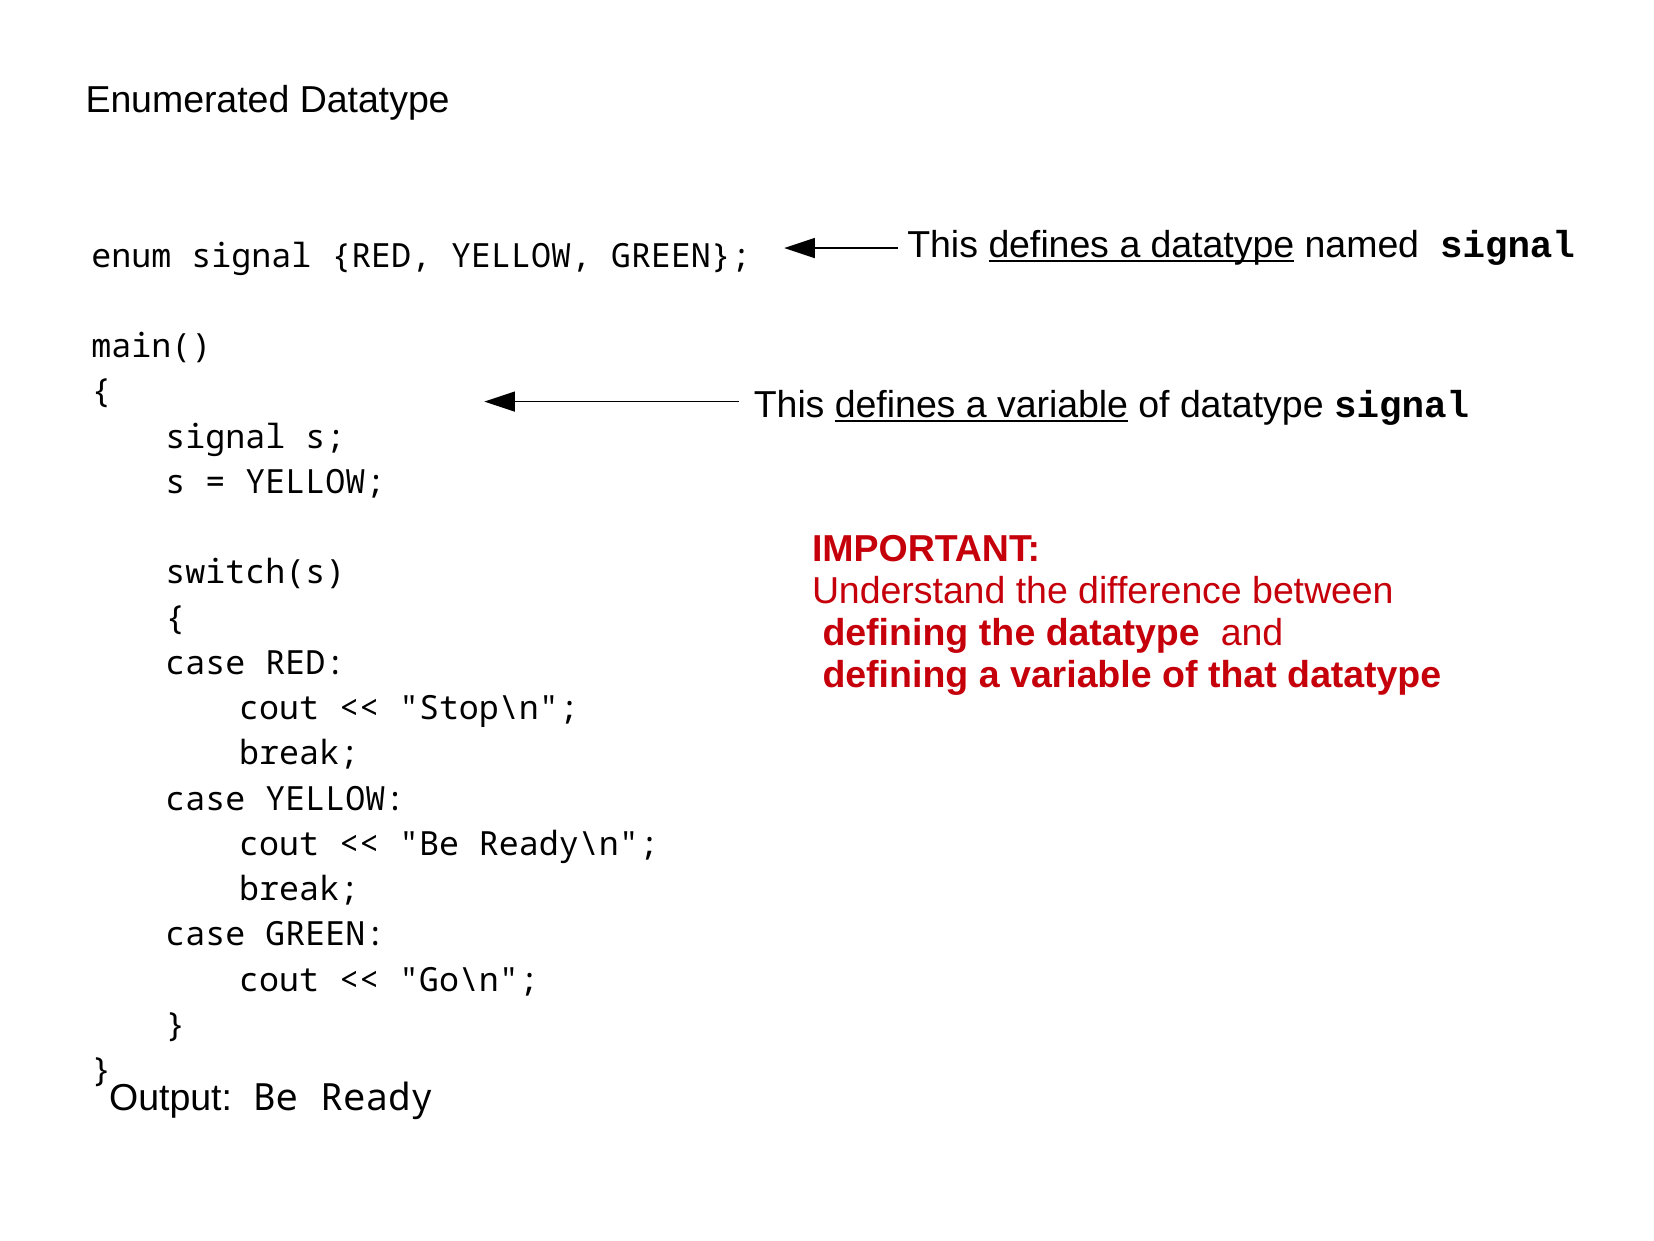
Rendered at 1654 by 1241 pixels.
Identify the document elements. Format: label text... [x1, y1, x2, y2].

text_box This defines a variable of datatype signal [738, 376, 1485, 437]
text_box Output: Be Ready [94, 1062, 449, 1124]
text_box This defines a datatype named signal [892, 216, 1590, 277]
text_box enum signal {RED, YELLOW, GREEN}; main() { signal s; s = YELLOW; switch(s) { case RED: cout << "Stop\n"; break; case YELLOW: cout << "Be Ready\n"; break; case GREEN: cout << "Go\n"; } } [76, 224, 767, 976]
text_box IMPORTANT: Understand the difference between defining the datatype and defining a variable of that datatype [797, 519, 1468, 703]
text_box Enumerated Datatype [70, 70, 465, 128]
